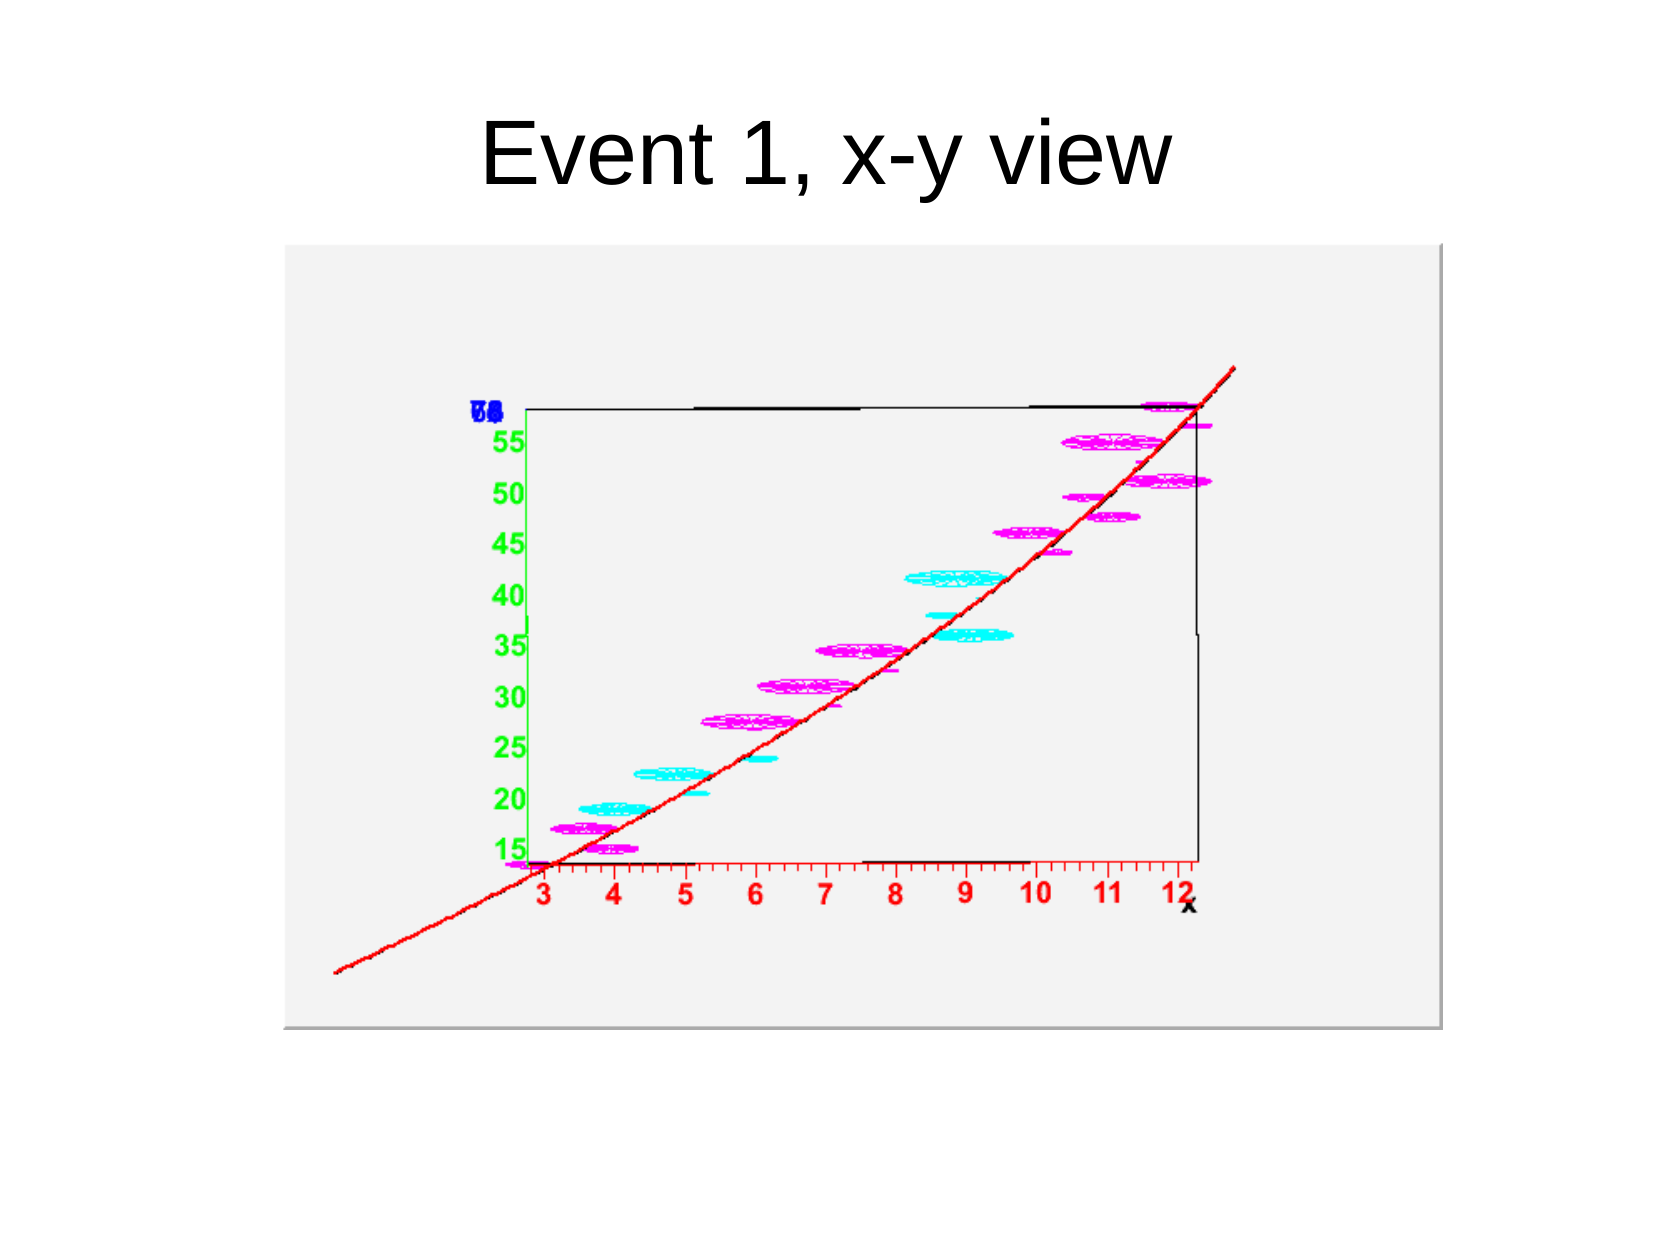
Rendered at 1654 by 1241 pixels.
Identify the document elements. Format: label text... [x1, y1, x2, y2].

title Event 1, x-y view [82, 49, 1571, 257]
picture [282, 242, 1443, 1030]
